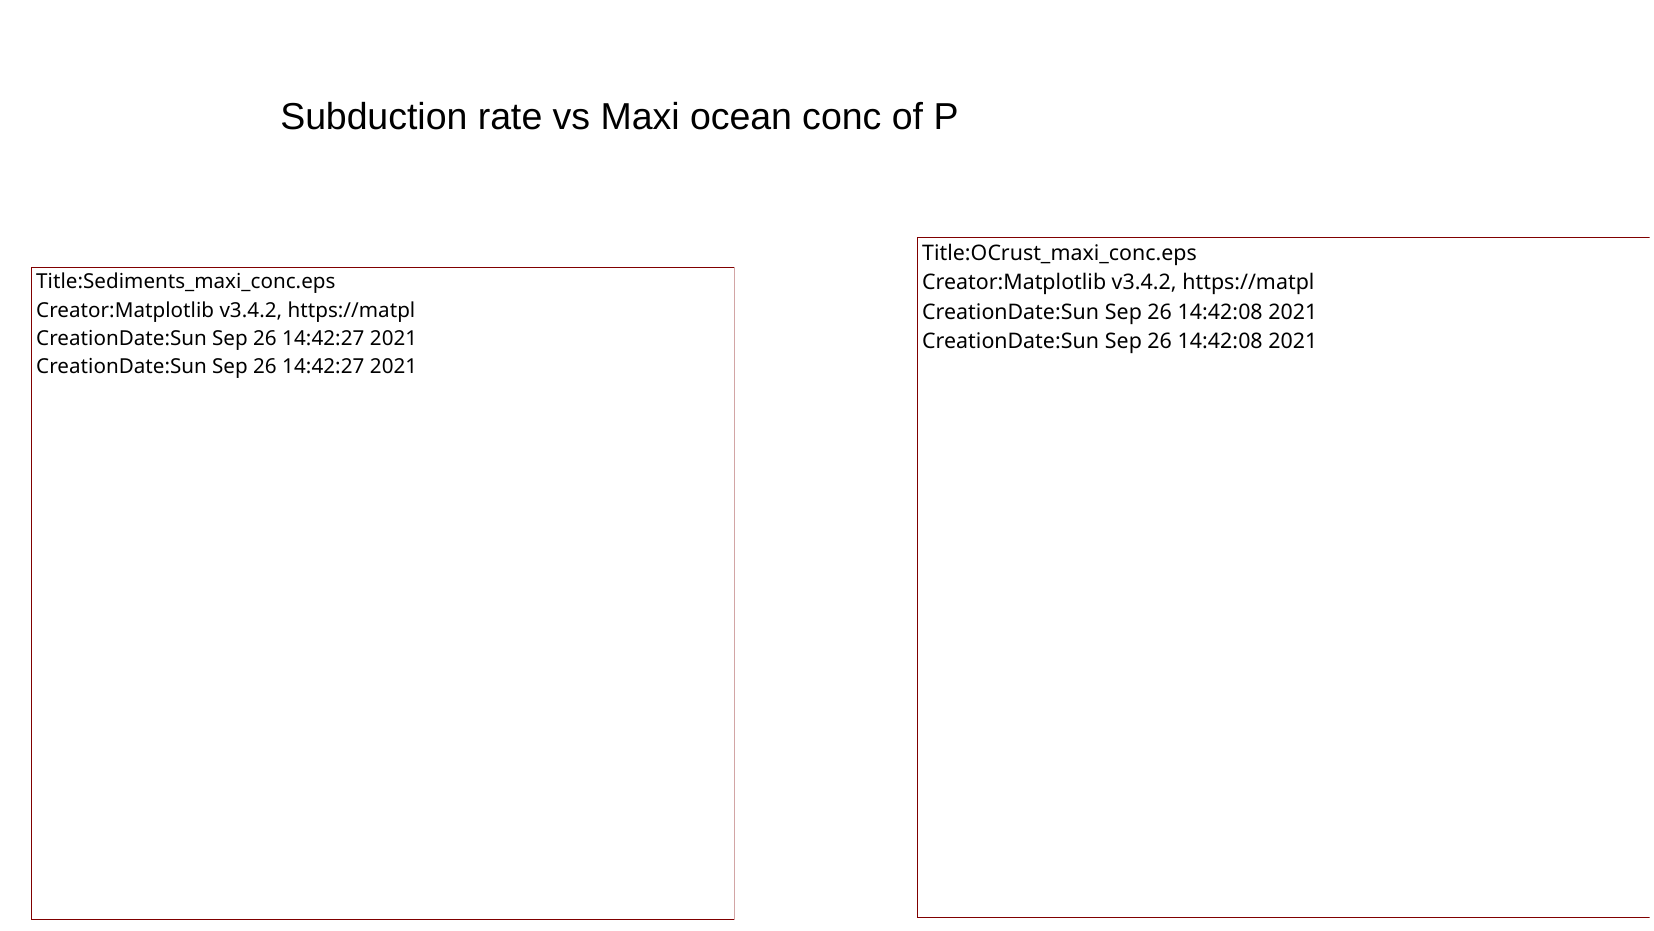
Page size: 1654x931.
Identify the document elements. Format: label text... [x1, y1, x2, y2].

text_box Subduction rate vs Maxi ocean conc of P [265, 88, 1388, 146]
picture [915, 236, 1650, 918]
picture [29, 265, 735, 920]
